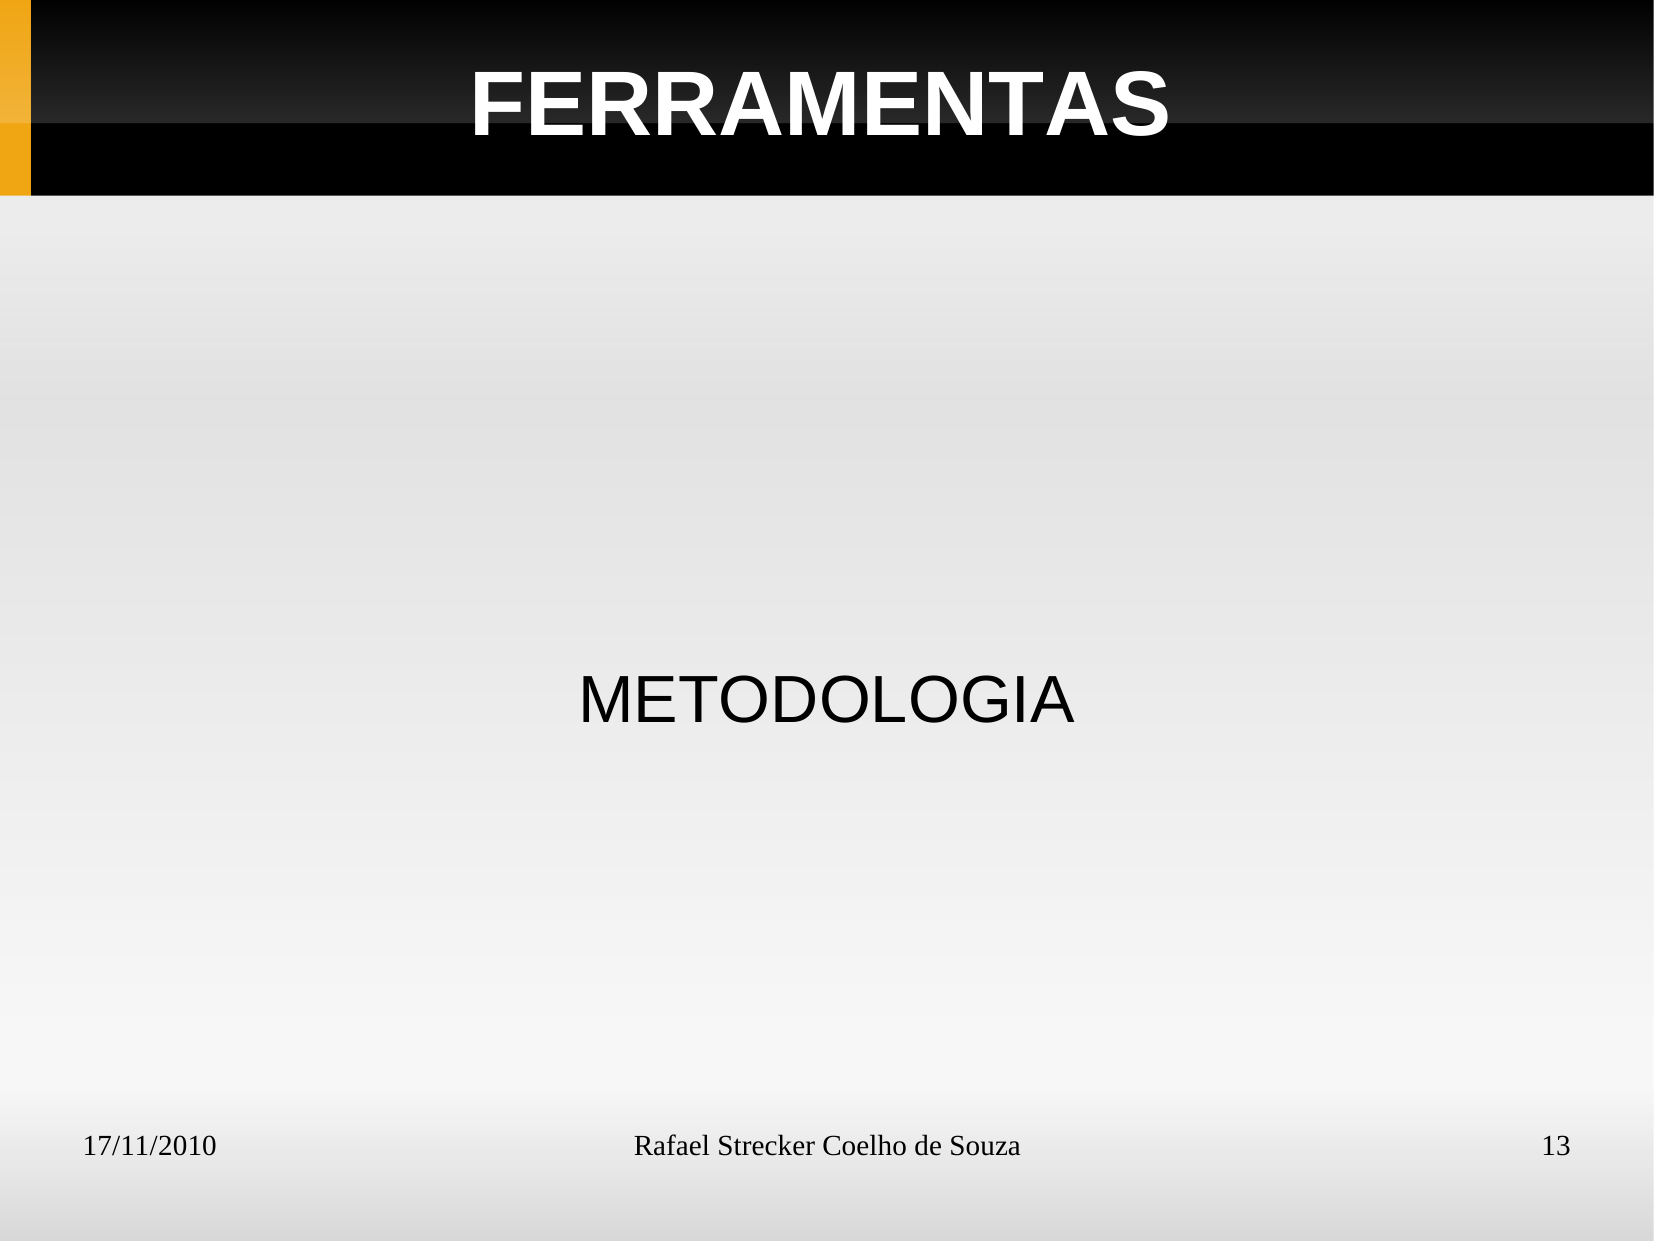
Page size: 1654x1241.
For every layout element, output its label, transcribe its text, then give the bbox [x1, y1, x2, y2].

title FERRAMENTAS [76, 7, 1565, 200]
subtitle METODOLOGIA [82, 297, 1571, 1102]
picture [0, 0, 1654, 1241]
